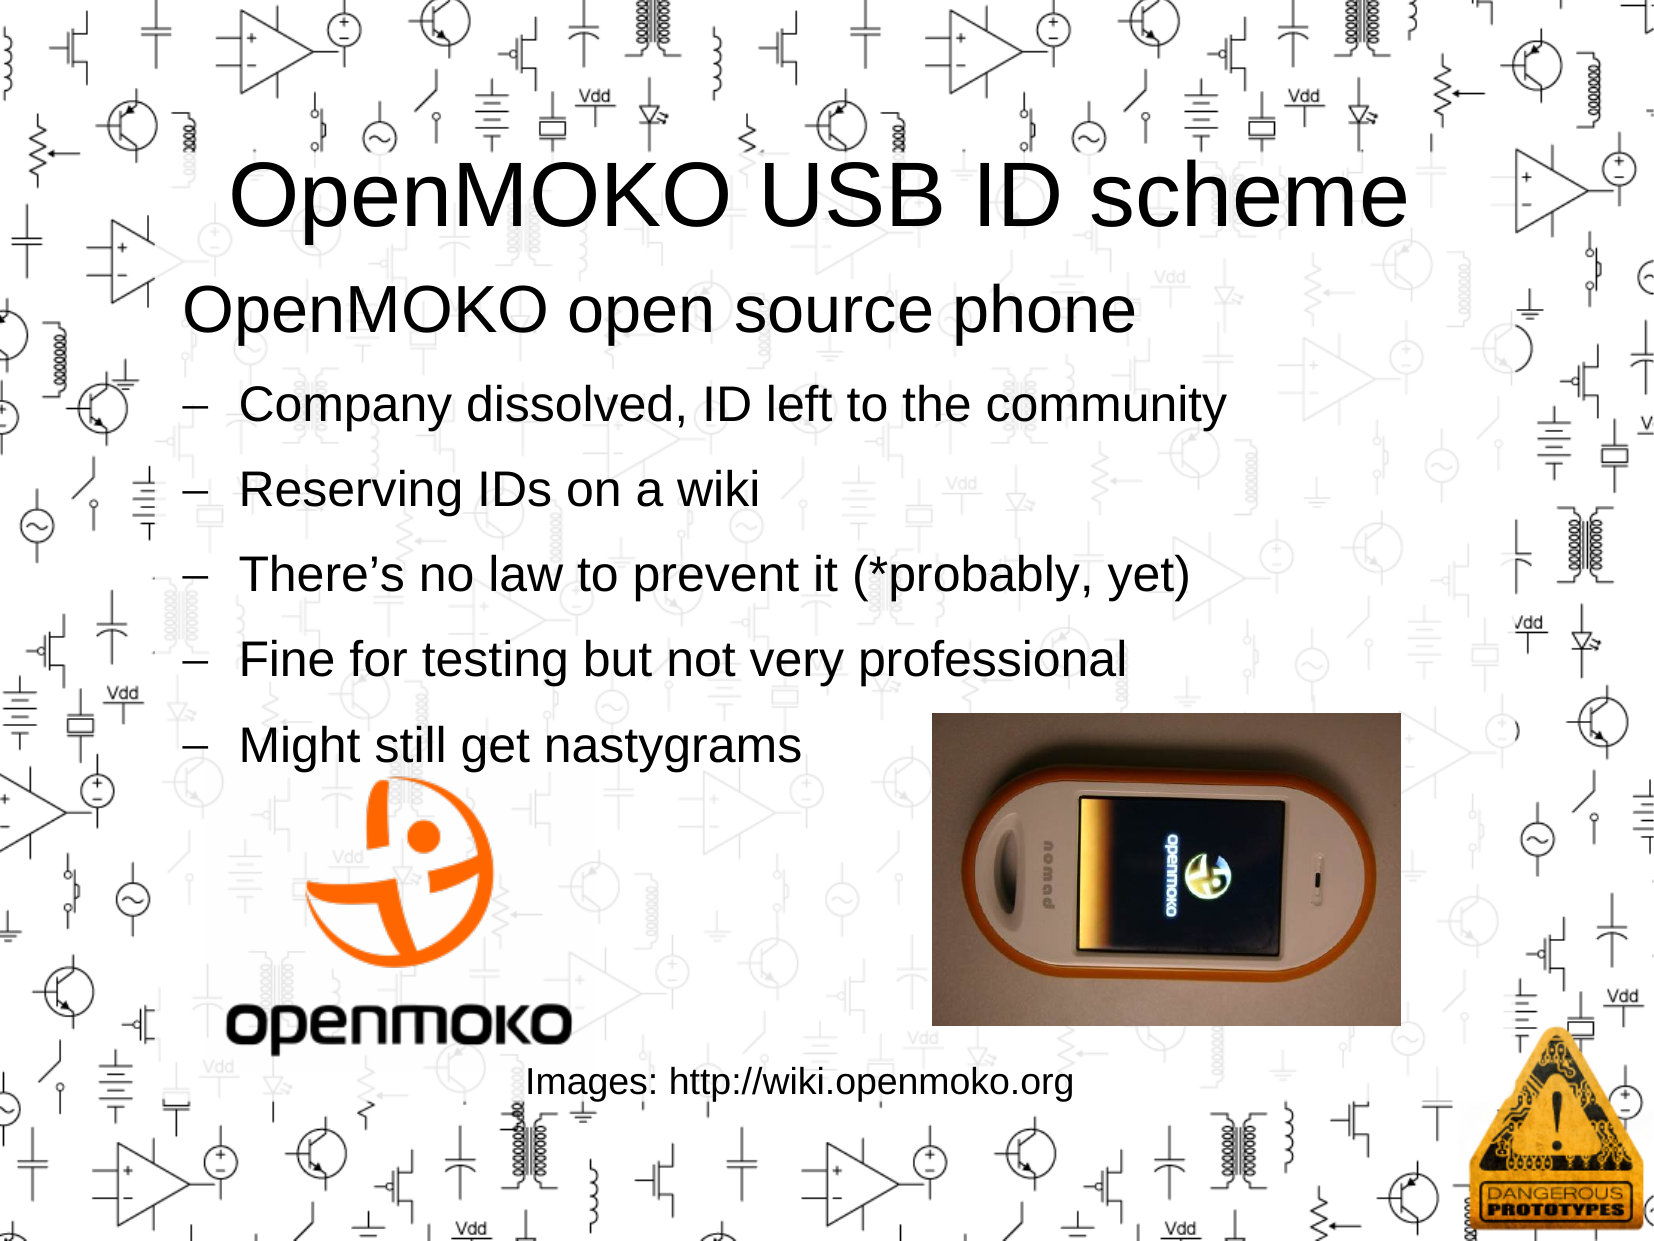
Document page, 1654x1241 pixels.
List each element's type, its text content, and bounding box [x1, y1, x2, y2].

text_box Images: http://wiki.openmoko.org [510, 1053, 1214, 1111]
text_box OpenMOKO USB ID scheme [135, 92, 1506, 300]
picture [0, 0, 1654, 1241]
text_box OpenMOKO open source phone Company dissolved, ID left to the community Reserving IDs on a wiki There’s no law to prevent it (*probably, yet) Fine for testing but not very professional Might still get nastygrams [182, 268, 1541, 977]
